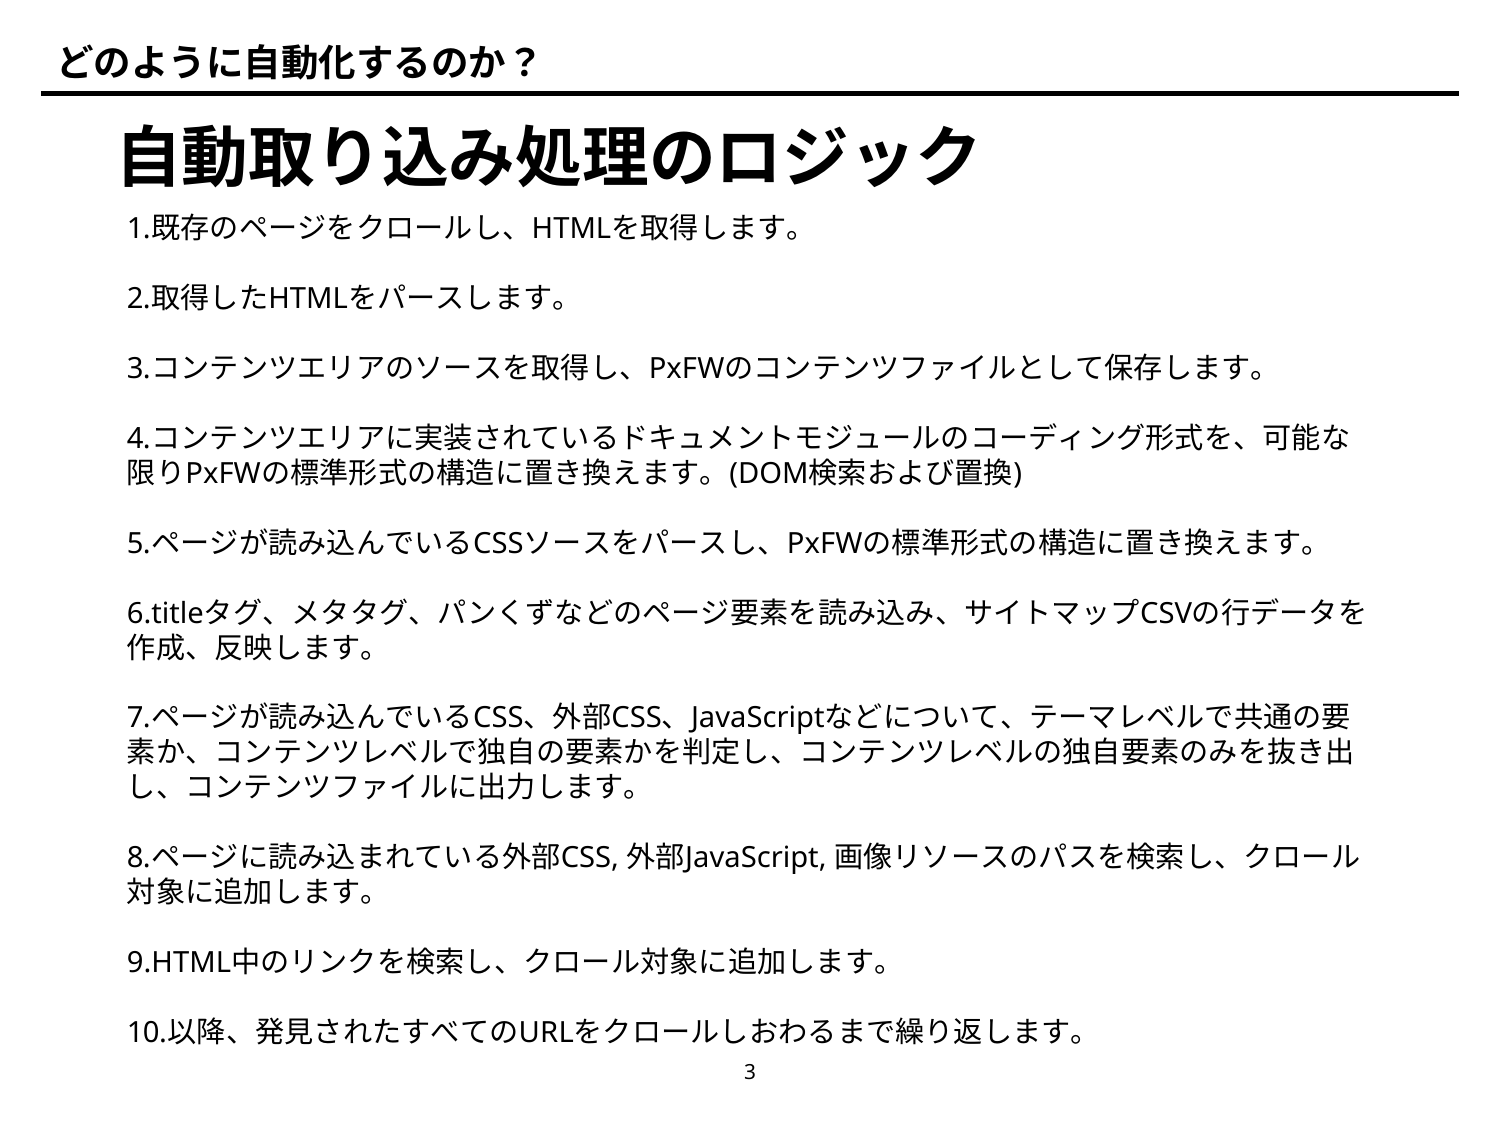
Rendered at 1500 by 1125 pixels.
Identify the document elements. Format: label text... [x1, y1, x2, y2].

title どのように自動化するのか？ [41, 24, 1459, 97]
text_box 自動取り込み処理のロジック [100, 107, 1447, 203]
text_box 既存のページをクロールし、HTMLを取得します。 取得したHTMLをパースします。 コンテンツエリアのソースを取得し、PxFWのコンテンツファイルとして保存します。 コンテンツエリアに実装されているドキュメントモジュールのコーディング形式を、可能な限りPxFWの標準形式の構造に置き換えます。(DOM検索および置換) ページが読み込んでいるCSSソースをパースし、PxFWの標準形式の構造に置き換えます。 titleタグ、メタタグ、パンくずなどのページ要素を読み込み、サイトマップCSVの行データを作成、反映します。 ページが読み込んでいるCSS、外部CSS、JavaScriptなどについて、テーマレベルで共通の要素か、コンテンツレベルで独自の要素かを判定し、コンテンツレベルの独自要素のみを抜き出し、コンテンツファイルに出力します。 ページに読み込まれている外部CSS, 外部JavaScript, 画像リソースのパスを検索し、クロール対象に追加します。 HTML中のリンクを検索し、クロール対象に追加します。 以降、発見されたすべてのURLをクロールしおわるまで繰り返します。 [112, 203, 1388, 1056]
